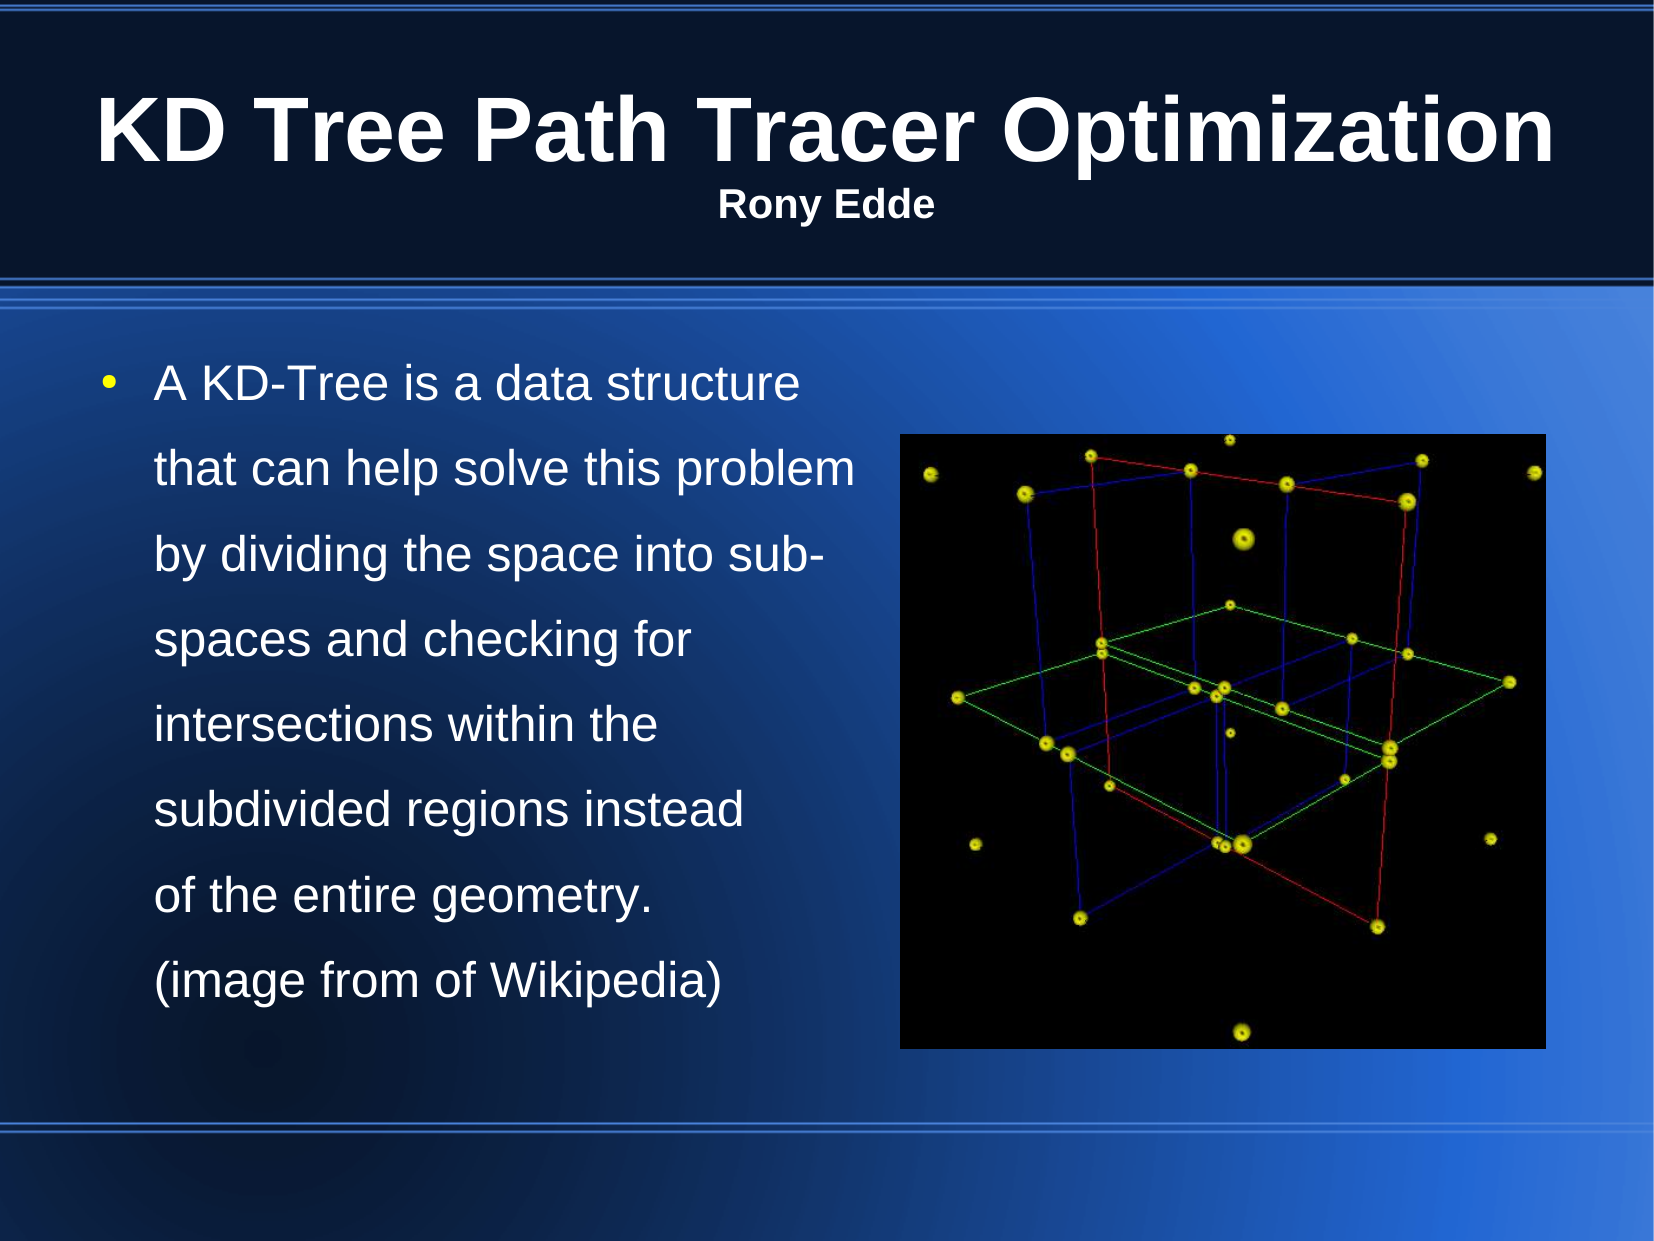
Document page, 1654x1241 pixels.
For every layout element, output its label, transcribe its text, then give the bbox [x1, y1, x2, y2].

title KD Tree Path Tracer Optimization Rony Edde [82, 56, 1571, 250]
picture [0, 0, 1654, 1241]
list A KD-Tree is a data structure that can help solve this problem by dividing the space into sub- spaces and checking for intersections within the subdivided regions instead of the entire geometry. (image from of Wikipedia) [82, 355, 1571, 1058]
